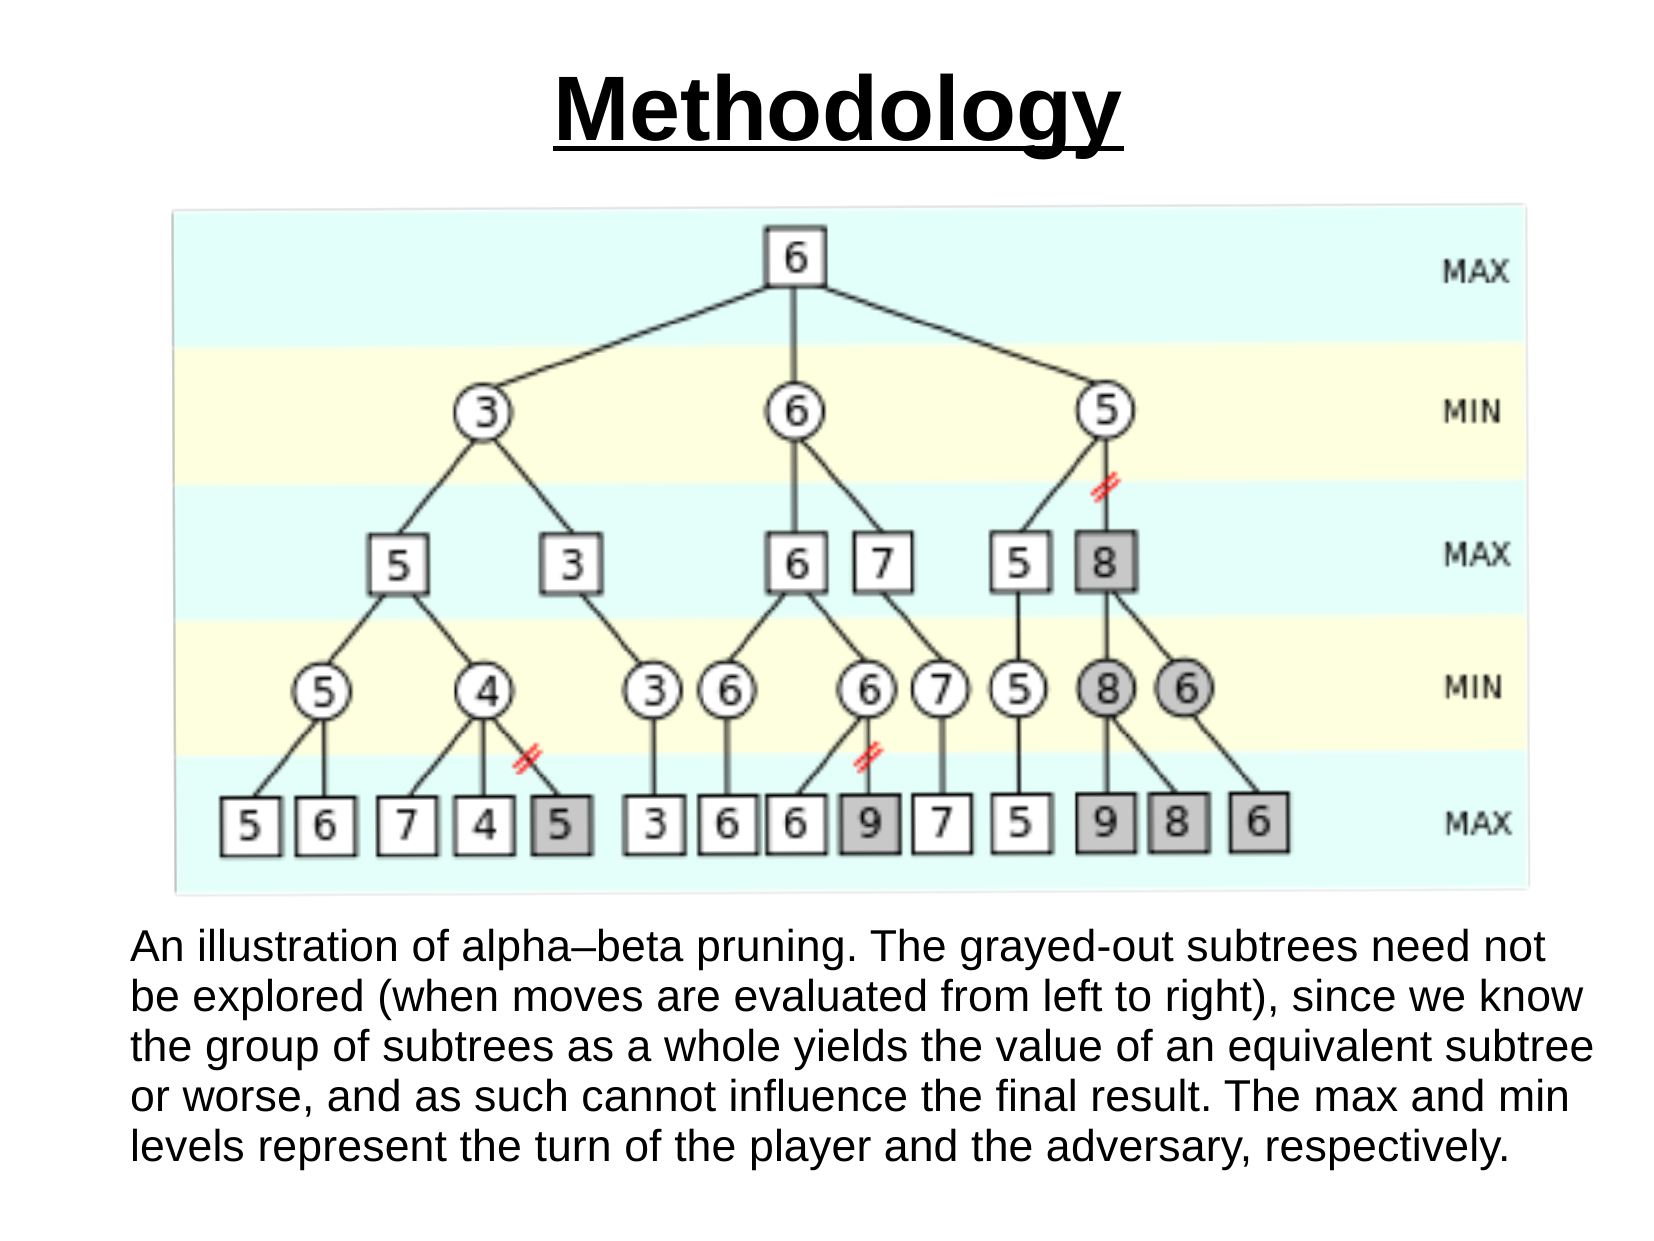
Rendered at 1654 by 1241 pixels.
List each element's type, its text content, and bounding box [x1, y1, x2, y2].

title Methodology [94, 5, 1583, 213]
picture [165, 213, 1531, 898]
list An illustration of alpha–beta pruning. The grayed-out subtrees need not be explored (when moves are evaluated from left to right), since we know the group of subtrees as a whole yields the value of an equivalent subtree or worse, and as such cannot influence the final result. The max and min levels represent the turn of the player and the adversary, respectively. [82, 921, 1607, 1182]
